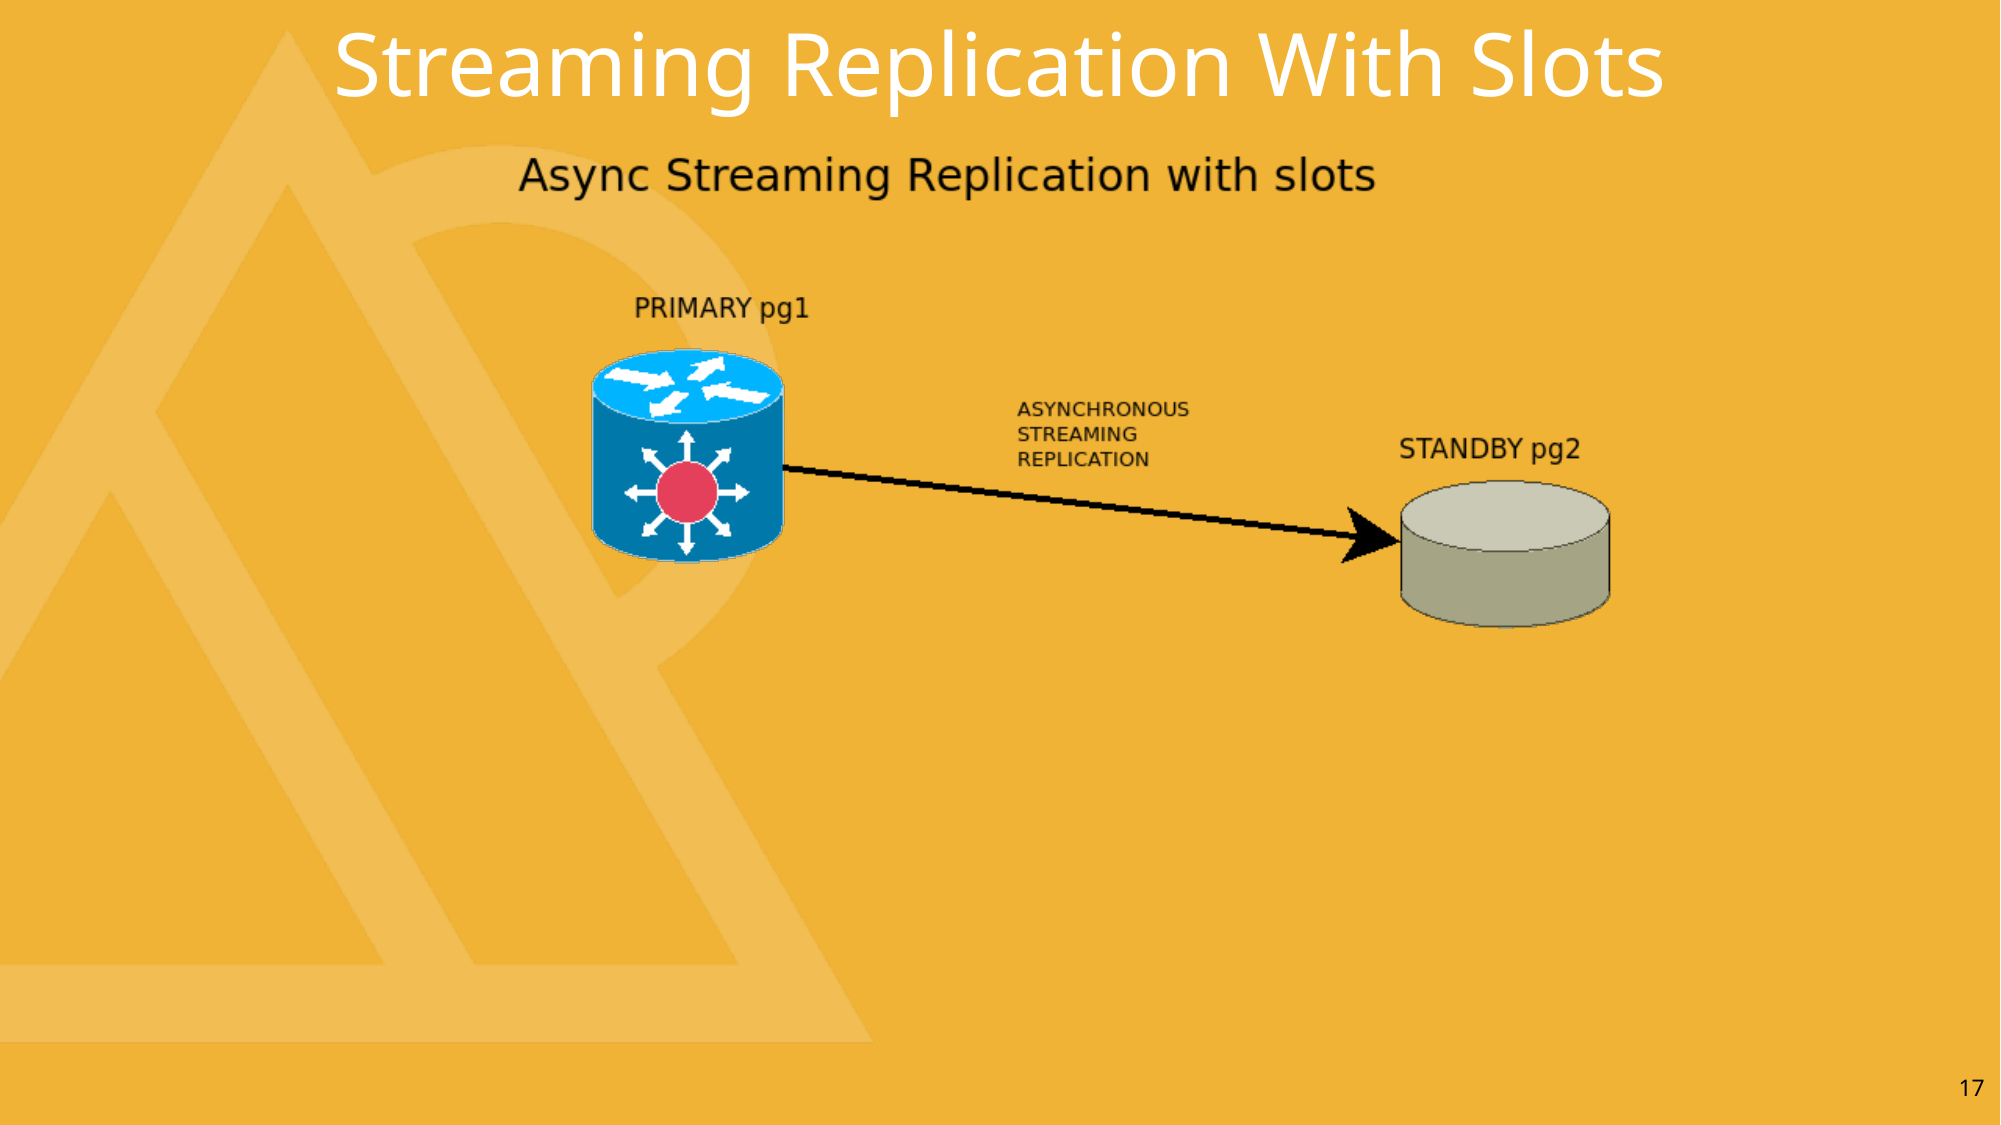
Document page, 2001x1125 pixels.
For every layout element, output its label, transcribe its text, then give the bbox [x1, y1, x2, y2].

list Streaming Replication With Slots [100, 21, 1900, 139]
picture [517, 149, 1612, 629]
text_box <number> [1748, 1059, 2000, 1120]
